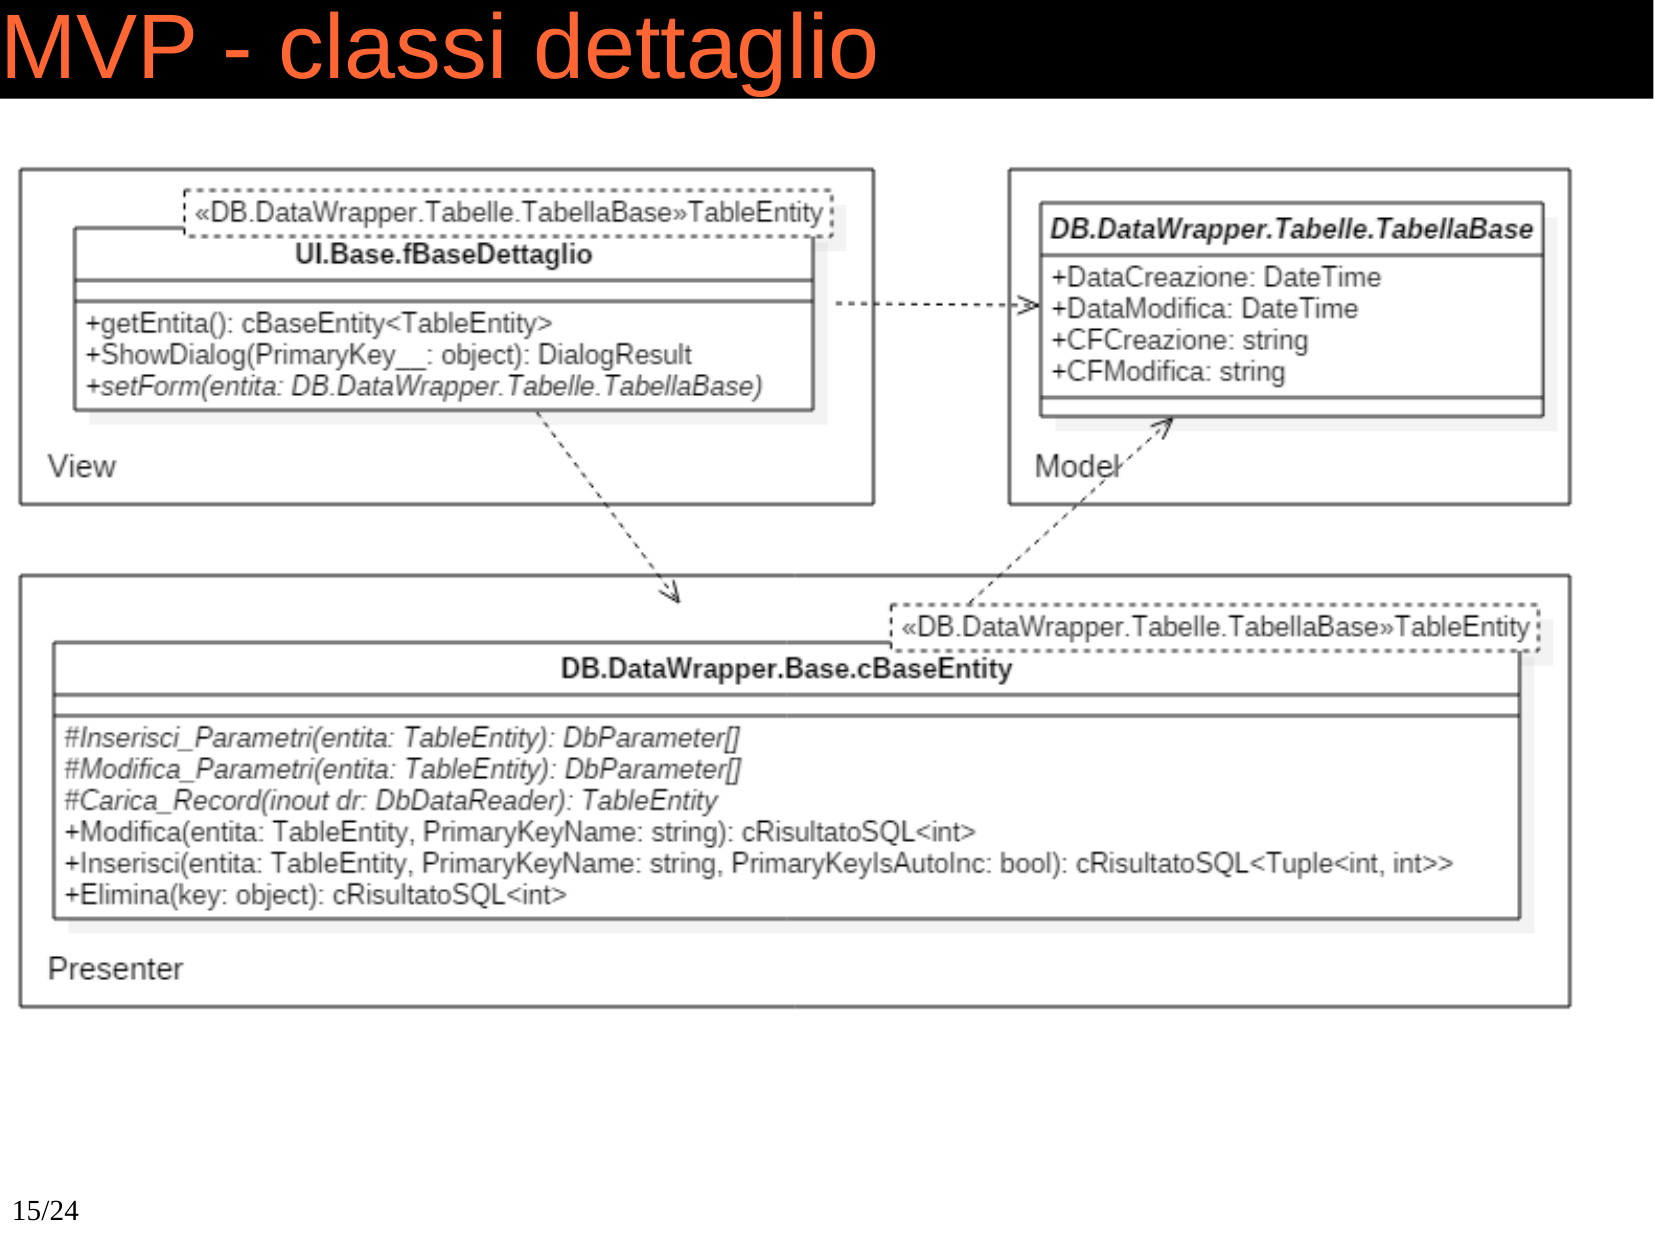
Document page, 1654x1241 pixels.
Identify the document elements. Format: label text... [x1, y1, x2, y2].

picture [0, 149, 1654, 1091]
title MVP - classi dettaglio [0, 0, 1654, 99]
